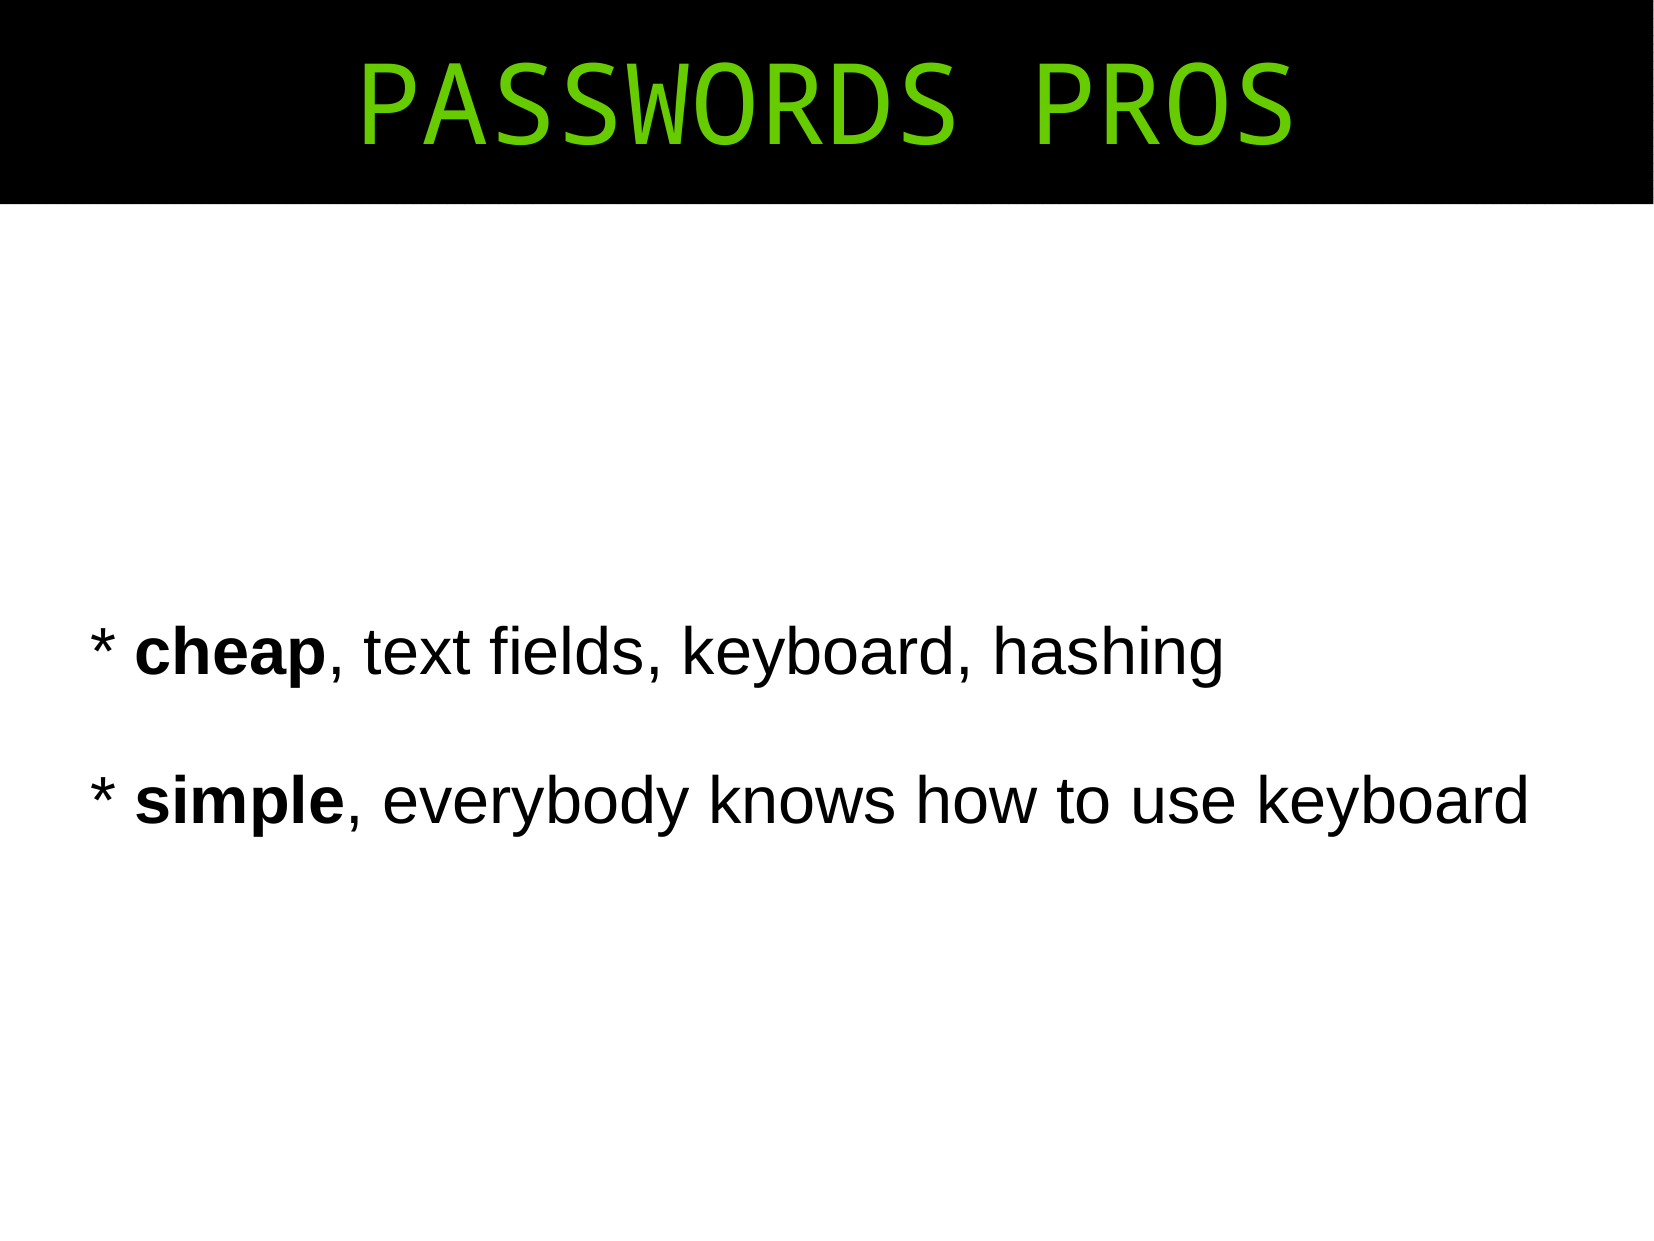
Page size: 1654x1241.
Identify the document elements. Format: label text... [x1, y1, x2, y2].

title PASSWORDS PROS [0, 0, 1654, 205]
subtitle * cheap, text fields, keyboard, hashing * simple, everybody knows how to use keyboard [90, 305, 1561, 1146]
